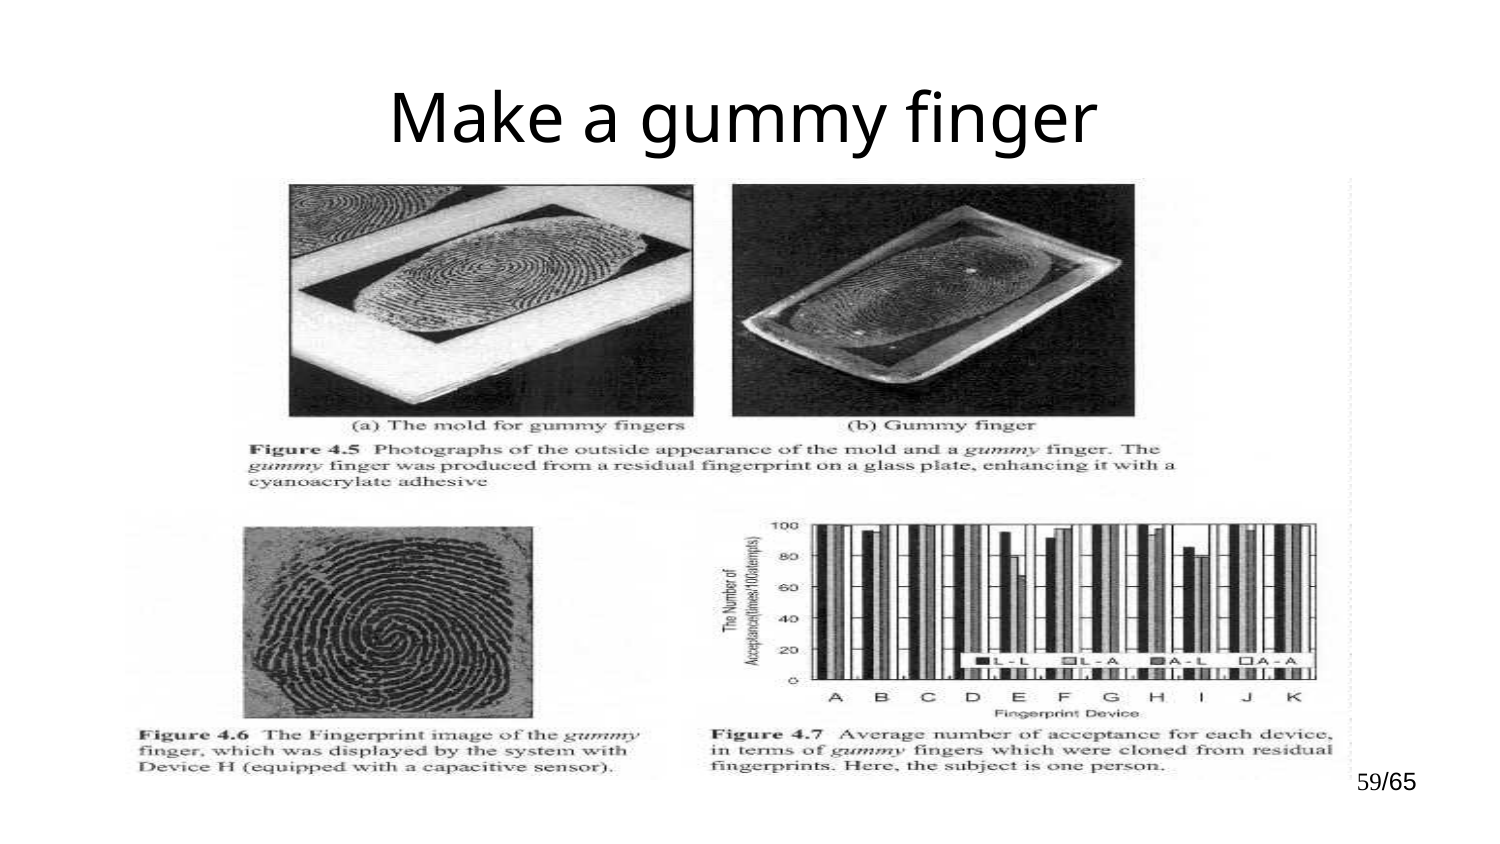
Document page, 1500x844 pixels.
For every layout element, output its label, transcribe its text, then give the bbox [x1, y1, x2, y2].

title Make a gummy finger [106, 44, 1382, 185]
picture [125, 178, 1352, 780]
